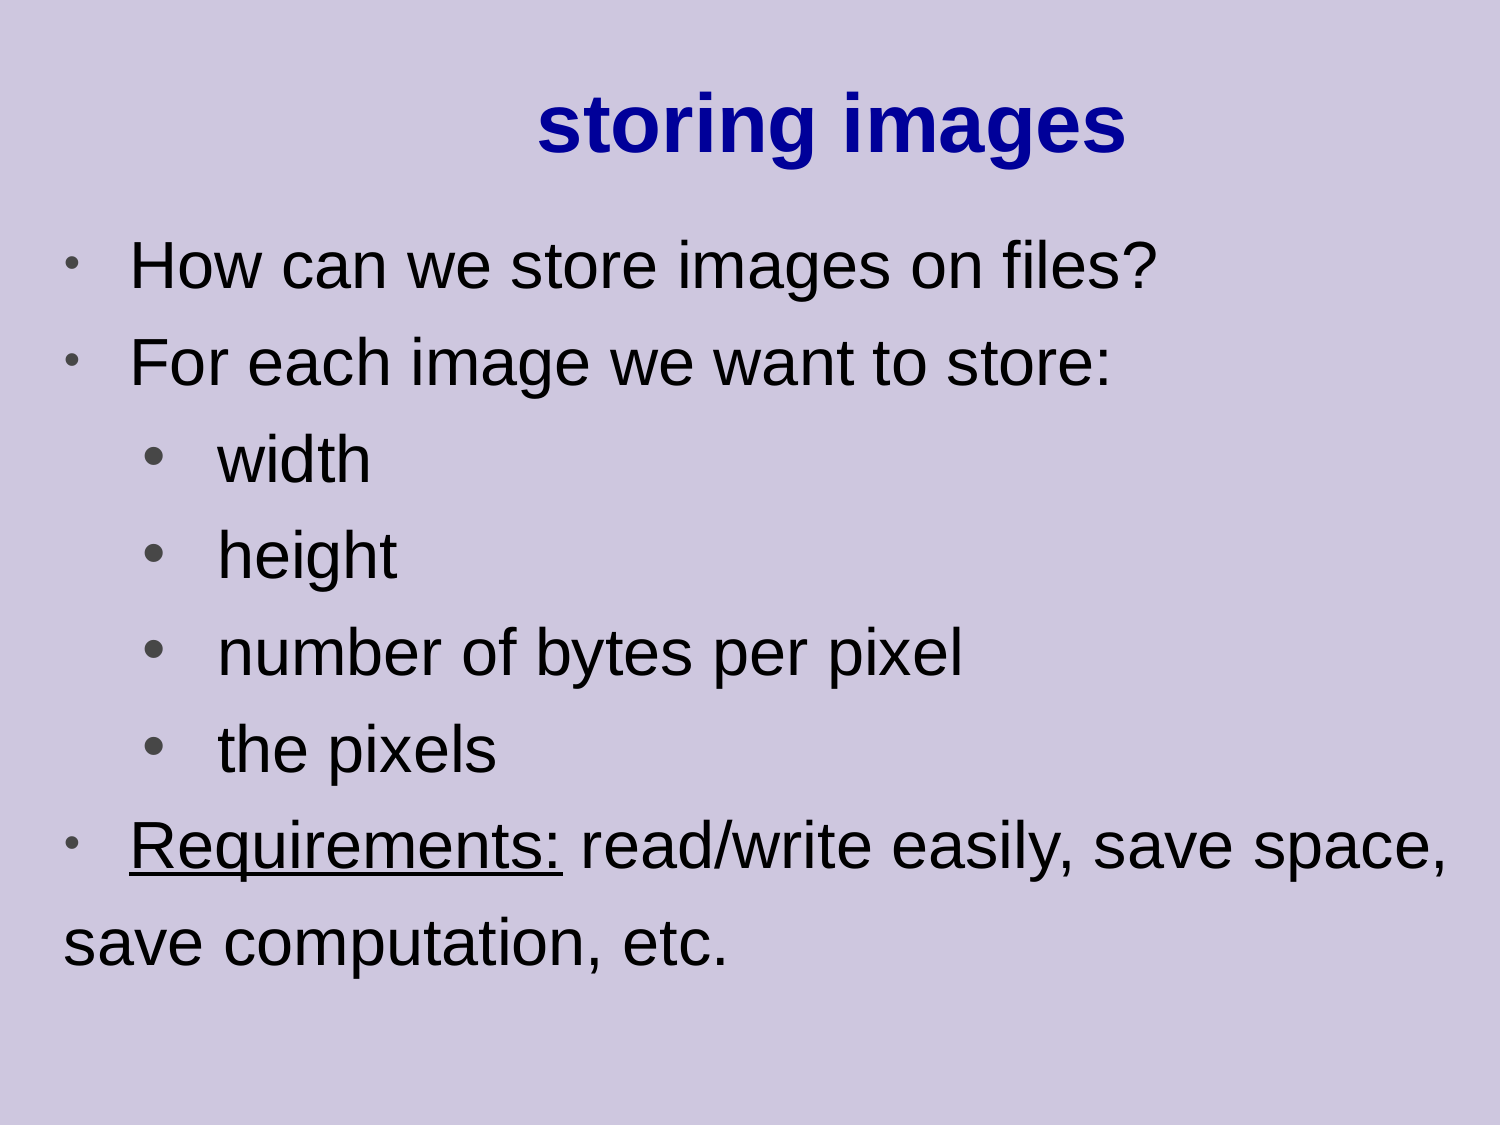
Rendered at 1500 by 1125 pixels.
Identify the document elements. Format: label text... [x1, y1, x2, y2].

title storing images [198, 17, 1468, 215]
list How can we store images on files? For each image we want to store: width height number of bytes per pixel the pixels Requirements: read/write easily, save space, save computation, etc. [49, 215, 1487, 986]
